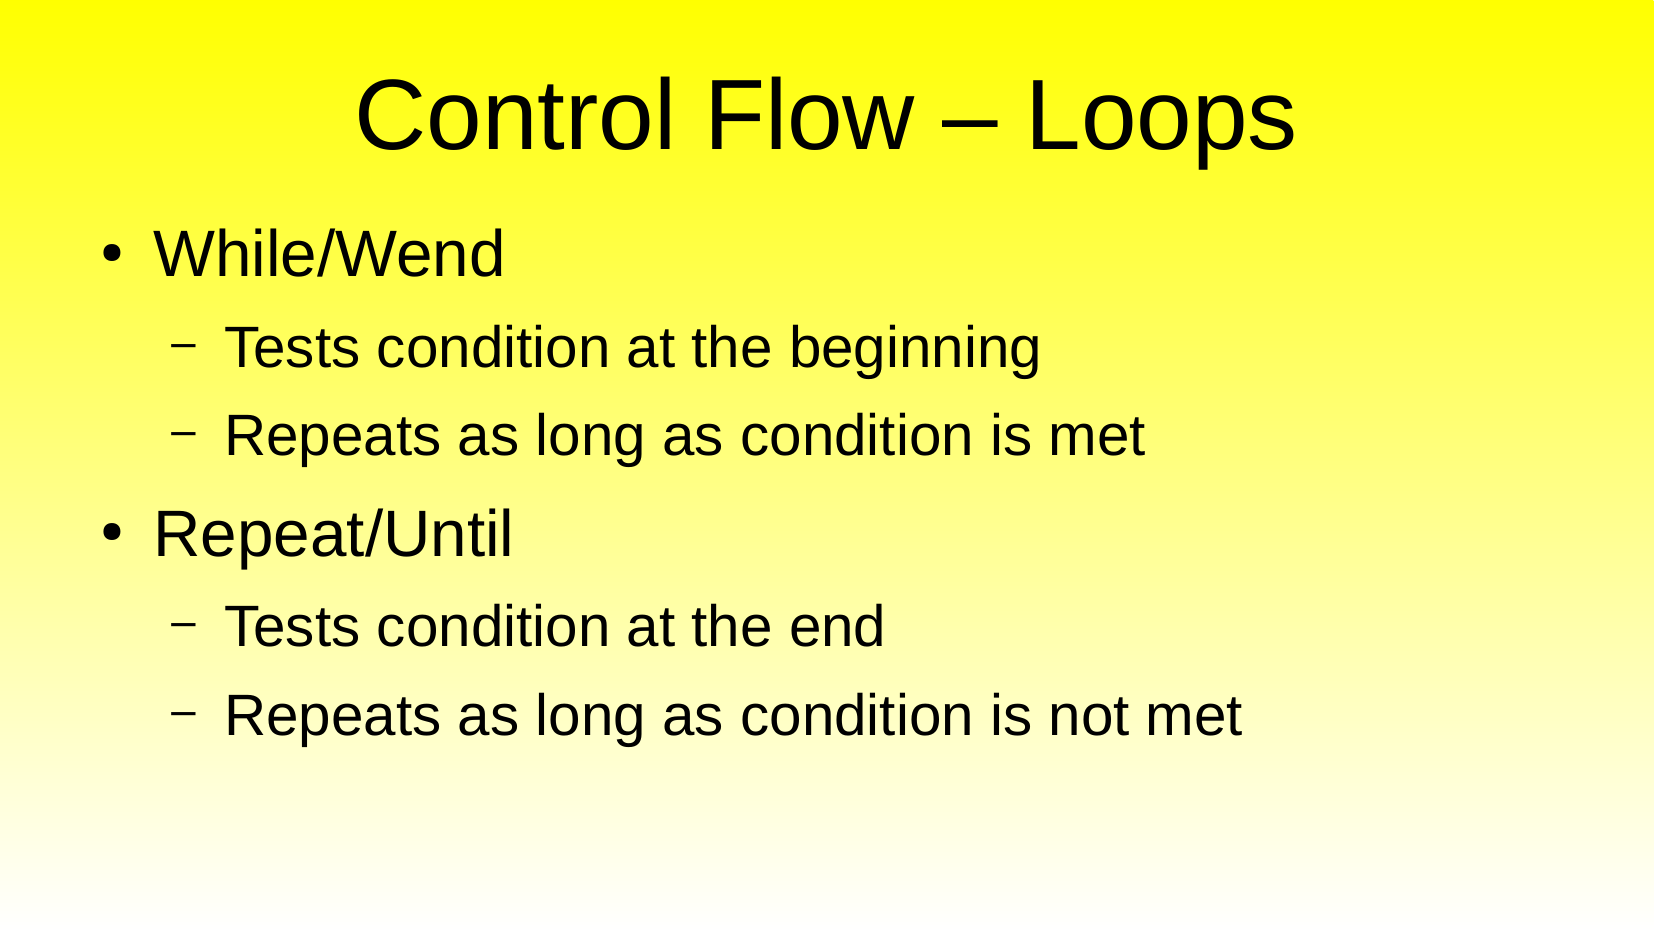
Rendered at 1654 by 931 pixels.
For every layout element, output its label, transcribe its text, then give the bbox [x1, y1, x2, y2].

list While/Wend Tests condition at the beginning Repeats as long as condition is met Repeat/Until Tests condition at the end Repeats as long as condition is not met [82, 217, 1571, 757]
title Control Flow – Loops [82, 37, 1571, 193]
